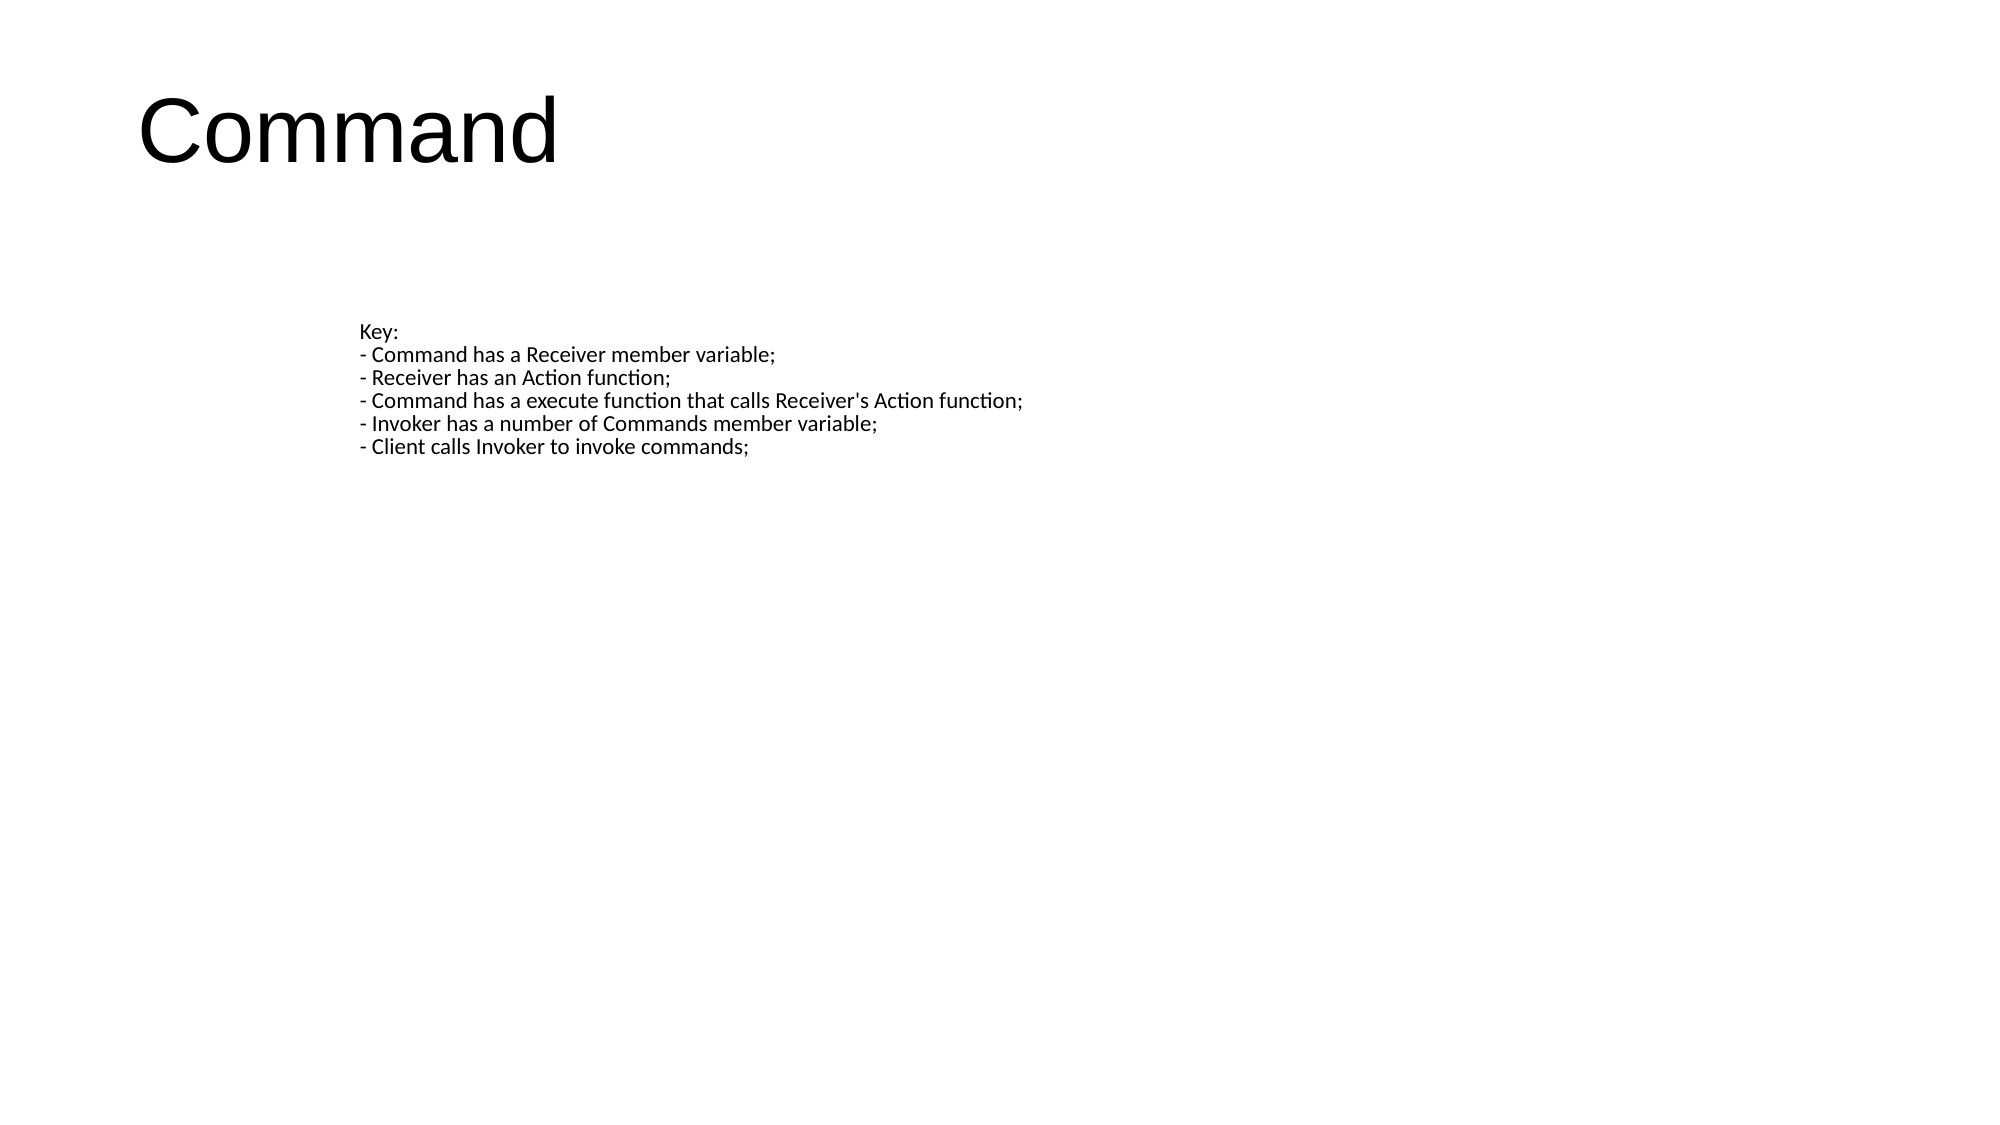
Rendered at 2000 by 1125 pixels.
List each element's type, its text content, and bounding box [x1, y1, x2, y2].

title Command [137, 59, 616, 211]
text_box Key: - Command has a Receiver member variable; - Receiver has an Action function; - Command has a execute function that calls Receiver's Action function; - Invoker has a number of Commands member variable; - Client calls Invoker to invoke commands; [345, 315, 1216, 528]
